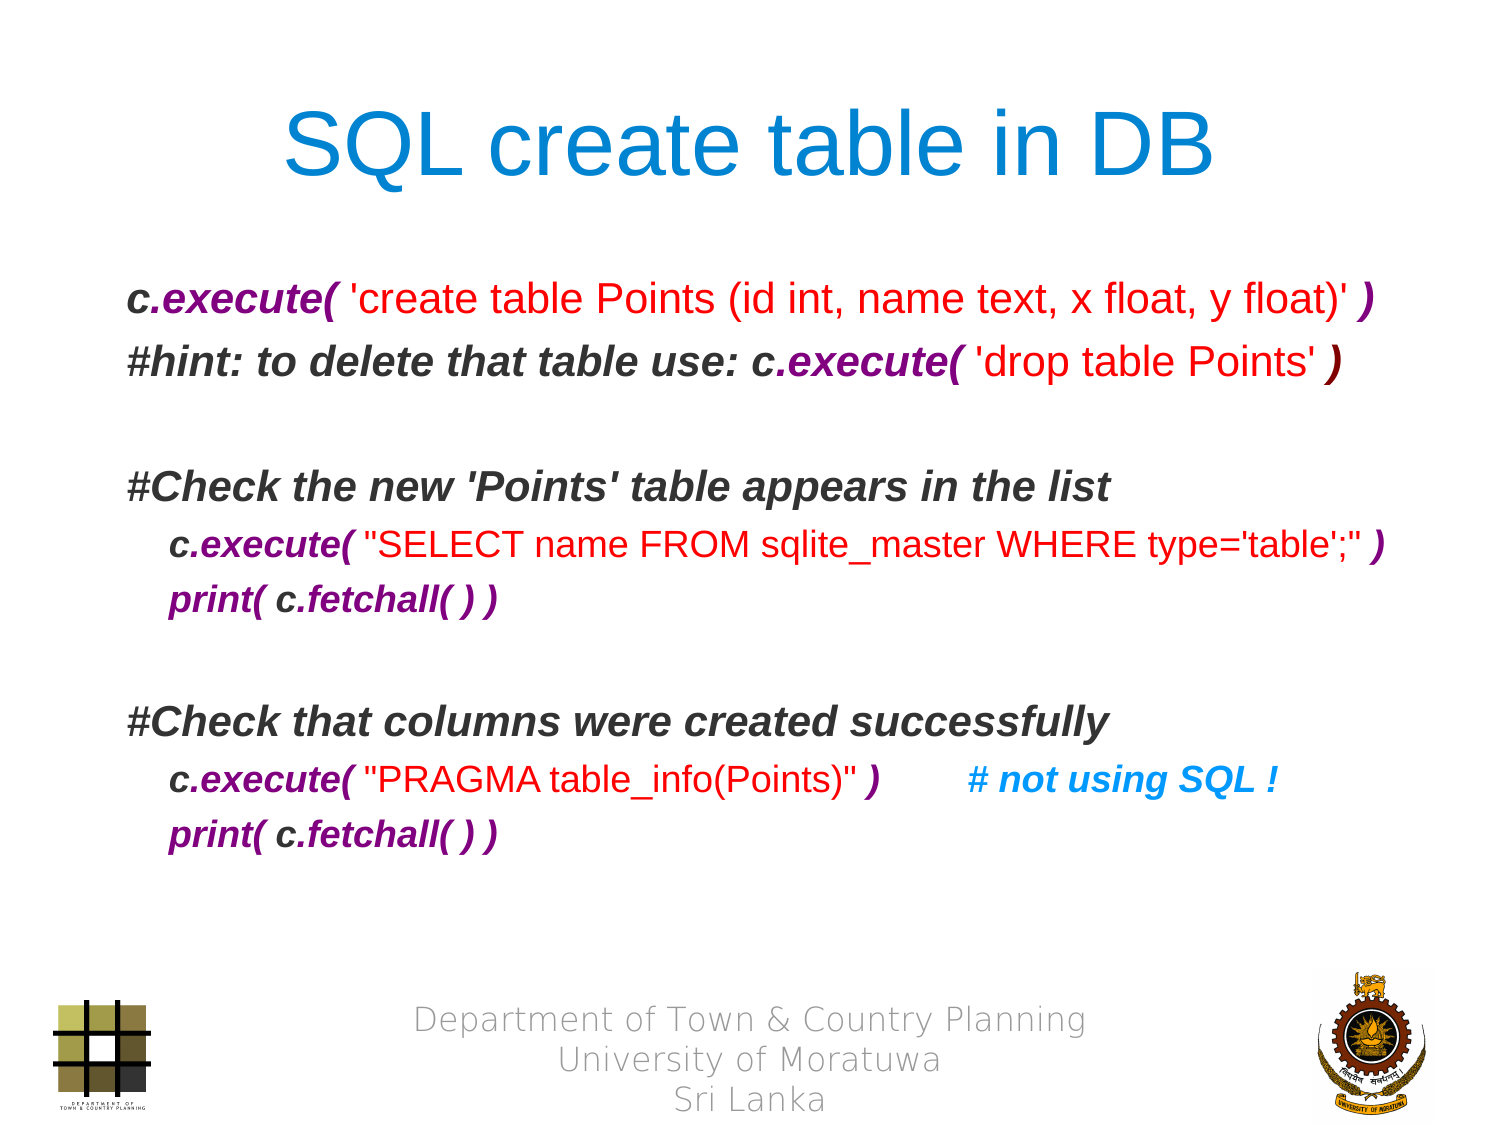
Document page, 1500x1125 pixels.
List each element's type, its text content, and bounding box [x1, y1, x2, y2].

title SQL create table in DB [75, 45, 1426, 233]
picture [1312, 966, 1435, 1125]
list c.execute( 'create table Points (id int, name text, x float, y float)' ) #hint: to delete that table use: c.execute( 'drop table Points' ) #Check the new 'Points' table appears in the list c.execute( "SELECT name FROM sqlite_master WHERE type='table';" ) print( c.fetchall( ) ) #Check that columns were created successfully c.execute( "PRAGMA table_info(Points)" ) # not using SQL ! print( c.fetchall( ) ) [75, 262, 1426, 916]
picture [53, 1000, 151, 1110]
